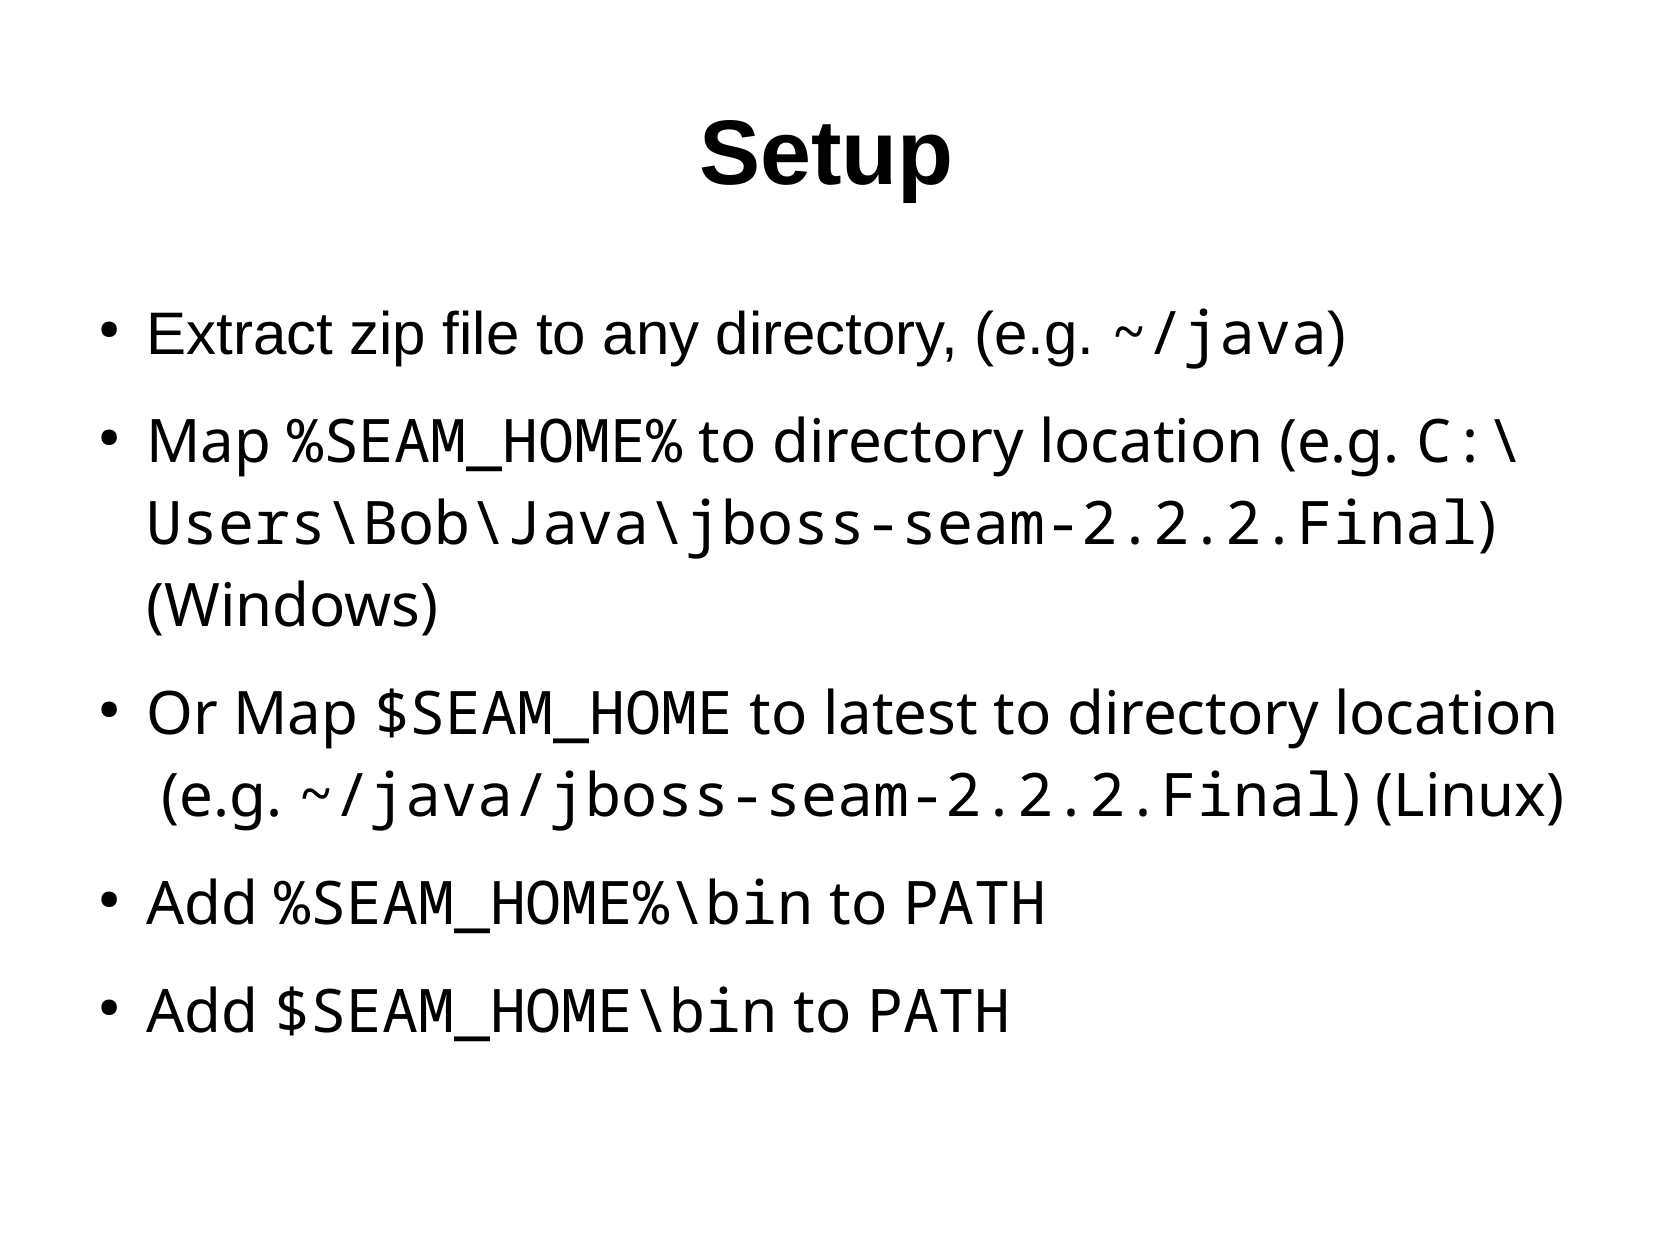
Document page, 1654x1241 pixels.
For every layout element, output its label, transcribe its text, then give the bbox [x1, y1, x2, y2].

list Extract zip file to any directory, (e.g. ~/java) Map %SEAM_HOME% to directory location (e.g. C:\Users\Bob\Java\jboss-seam-2.2.2.Final) (Windows) Or Map $SEAM_HOME to latest to directory location (e.g. ~/java/jboss-seam-2.2.2.Final) (Linux) Add %SEAM_HOME%\bin to PATH Add $SEAM_HOME\bin to PATH [82, 290, 1571, 1109]
title Setup [82, 49, 1571, 257]
